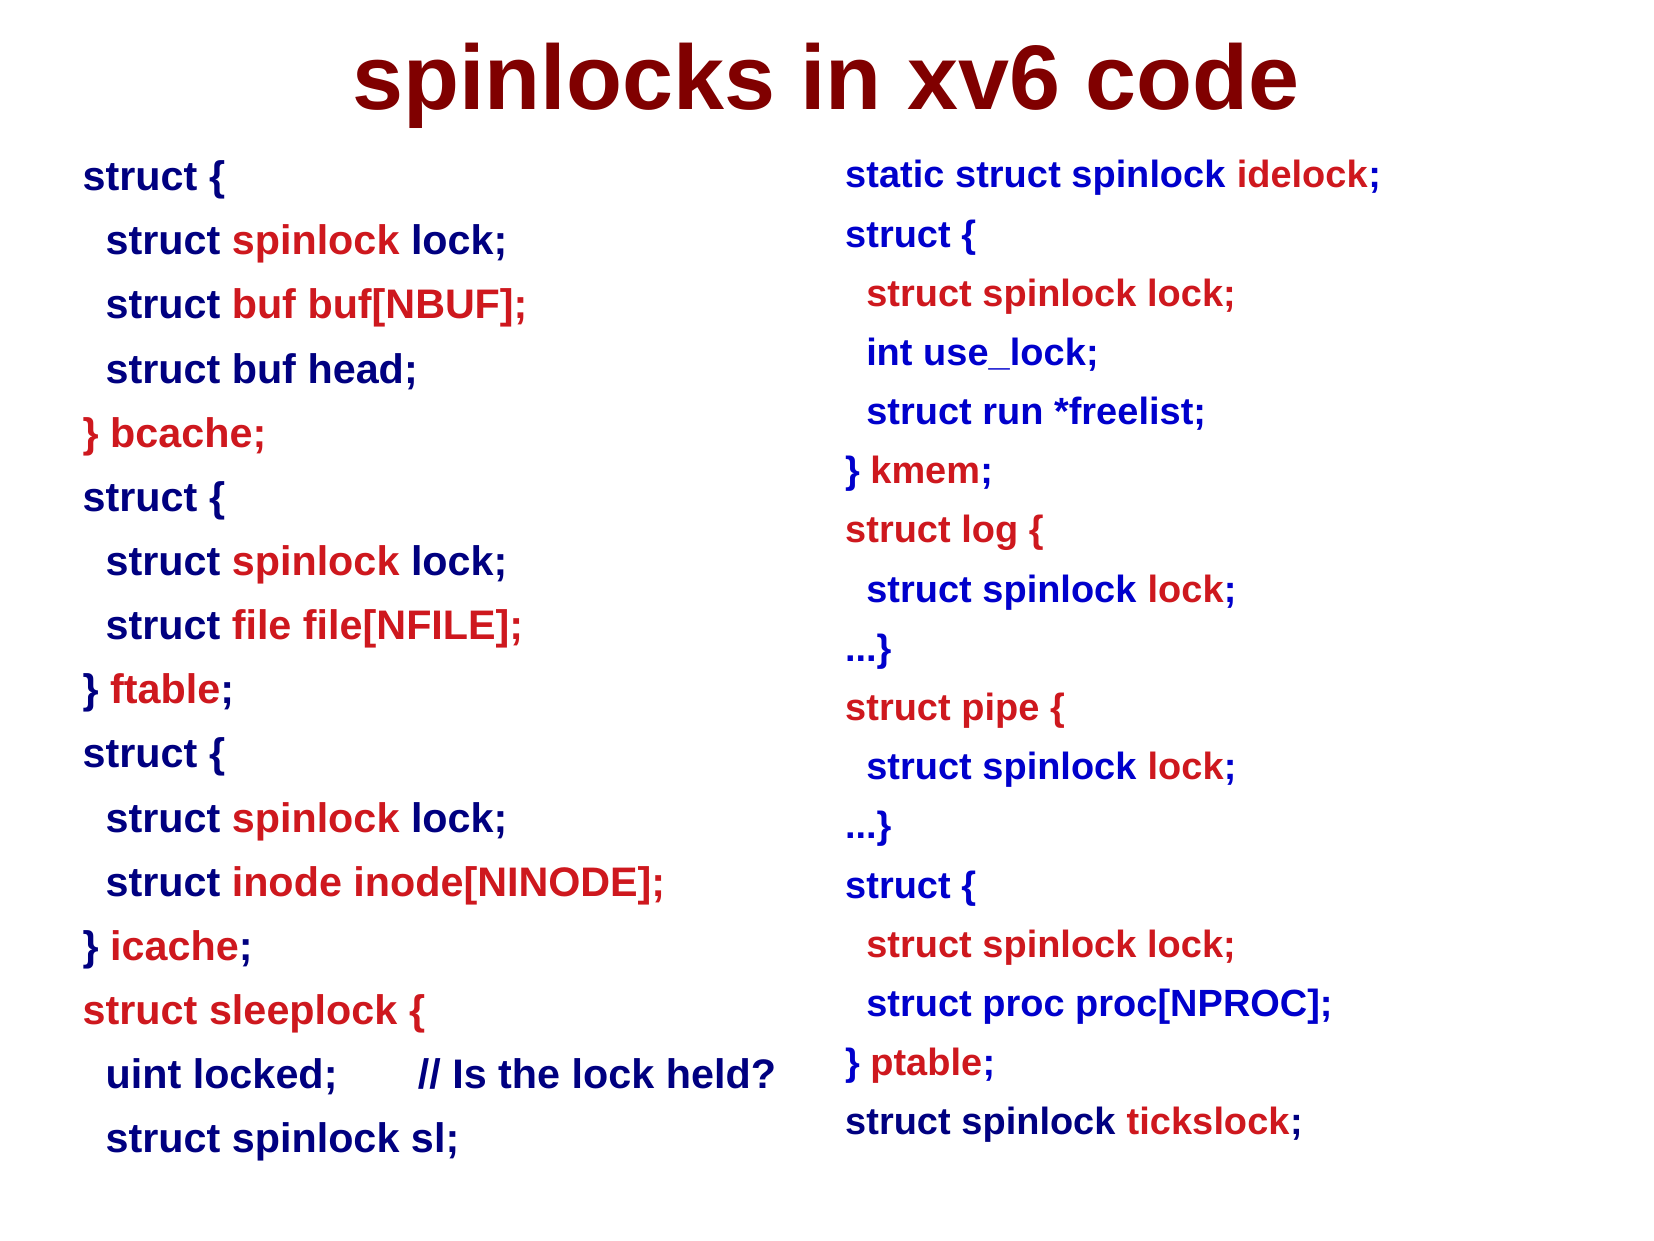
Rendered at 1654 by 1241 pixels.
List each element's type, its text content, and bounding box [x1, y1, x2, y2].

list static struct spinlock idelock; struct { struct spinlock lock; int use_lock; struct run *freelist; } kmem; struct log { struct spinlock lock; ...} struct pipe { struct spinlock lock; ...} struct { struct spinlock lock; struct proc proc[NPROC]; } ptable; struct spinlock tickslock; [845, 153, 1572, 1146]
list struct { struct spinlock lock; struct buf buf[NBUF]; struct buf head; } bcache; struct { struct spinlock lock; struct file file[NFILE]; } ftable; struct { struct spinlock lock; struct inode inode[NINODE]; } icache; struct sleeplock { uint locked; // Is the lock held? struct spinlock sl; [82, 153, 809, 1170]
title spinlocks in xv6 code [82, 9, 1571, 147]
